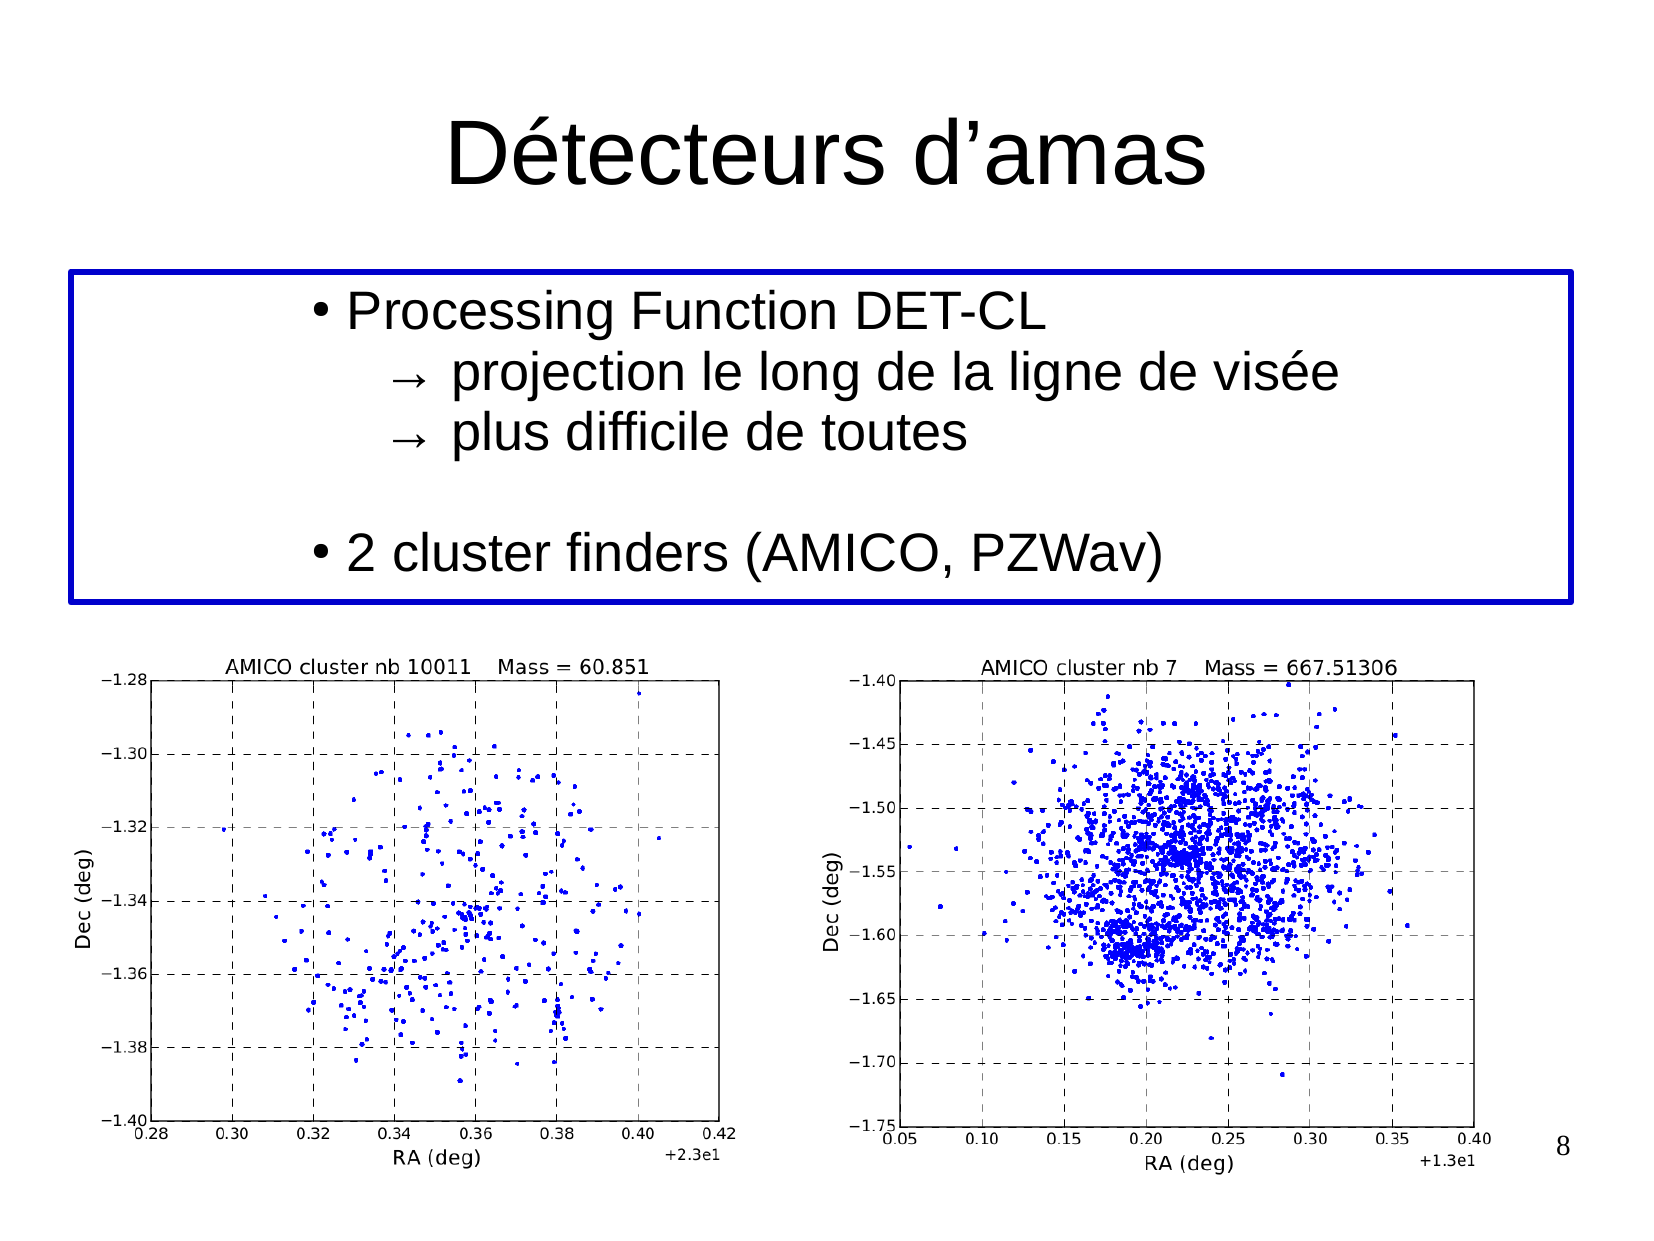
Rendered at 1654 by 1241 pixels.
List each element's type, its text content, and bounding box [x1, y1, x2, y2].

picture [807, 625, 1548, 1182]
title Détecteurs d’amas [82, 49, 1571, 257]
text_box Processing Function DET-CL → projection le long de la ligne de visée → plus difficile de toutes 2 cluster finders (AMICO, PZWav) [296, 273, 1357, 591]
picture [59, 625, 792, 1176]
